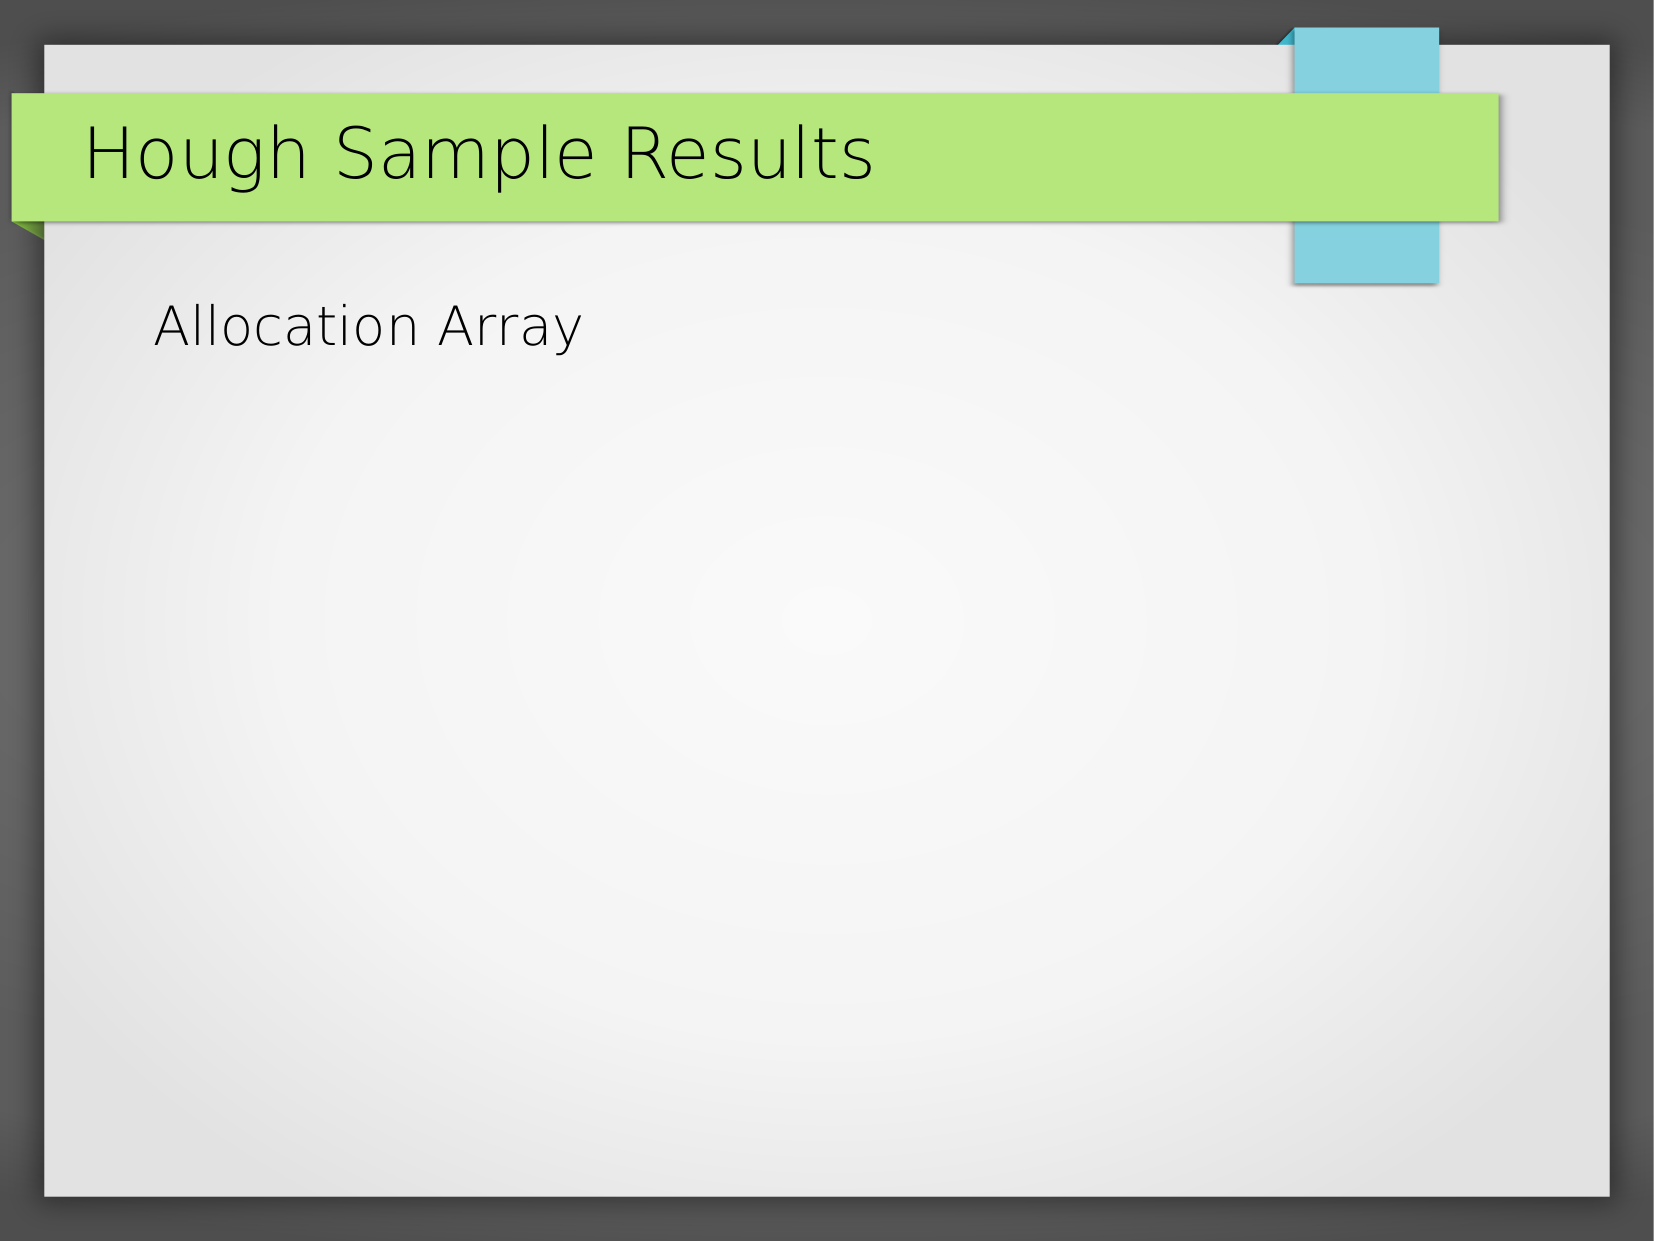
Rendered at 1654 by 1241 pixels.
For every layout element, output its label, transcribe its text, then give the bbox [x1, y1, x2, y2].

picture [0, 0, 1654, 1241]
title Hough Sample Results [82, 94, 1264, 213]
list Allocation Array [82, 295, 1571, 1015]
